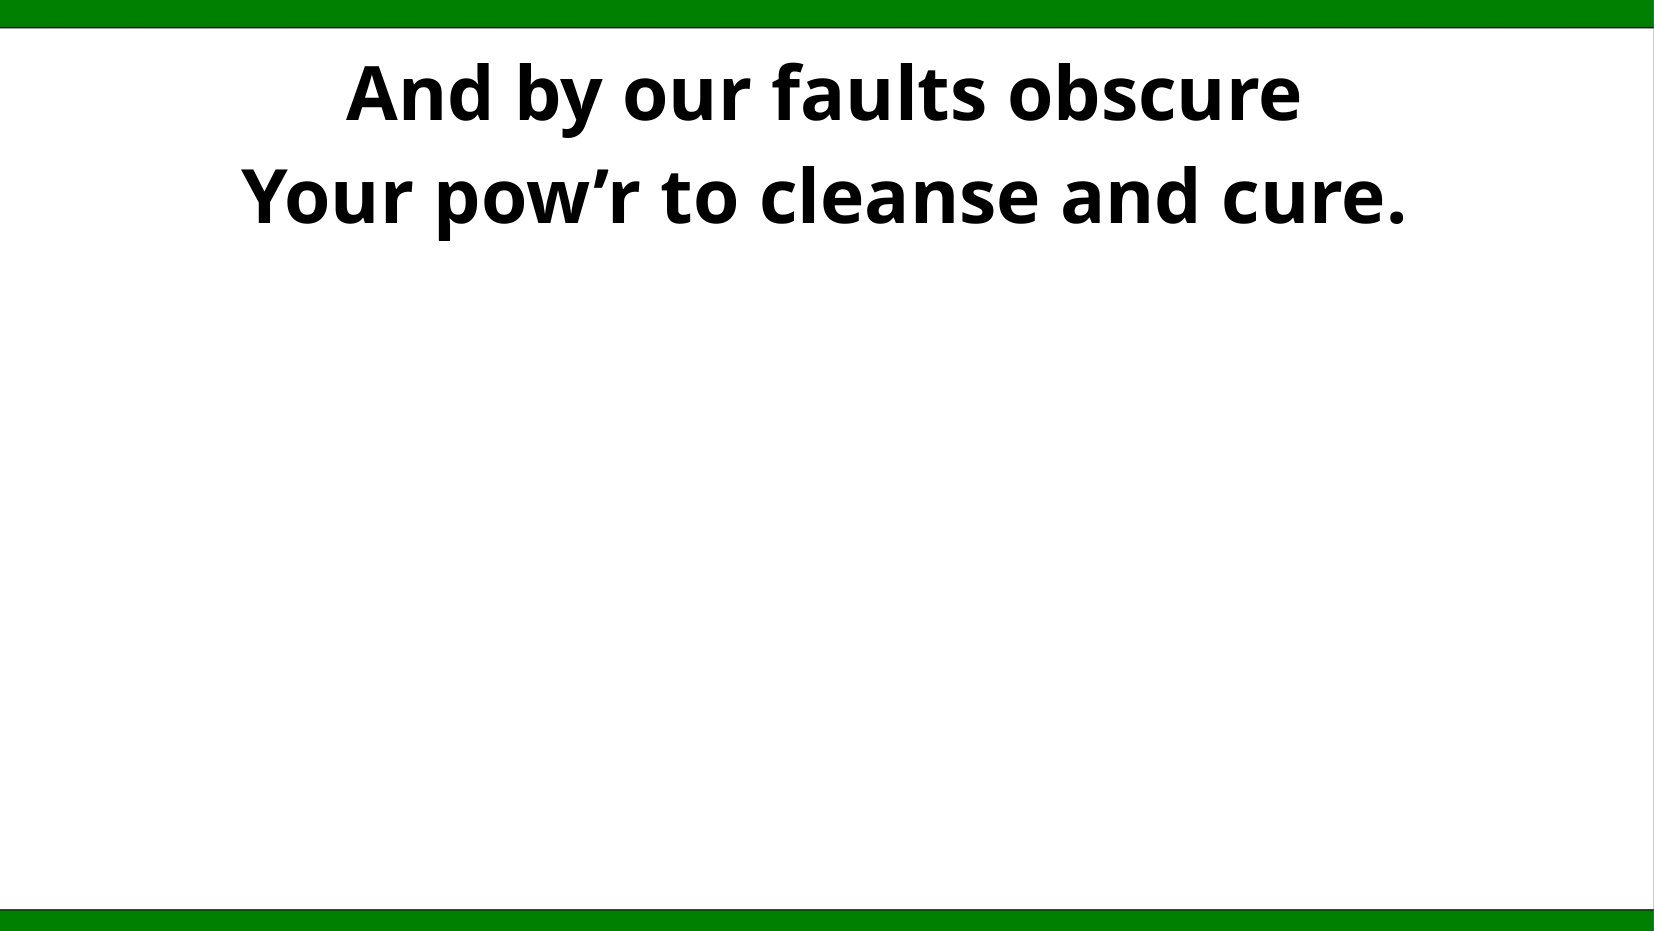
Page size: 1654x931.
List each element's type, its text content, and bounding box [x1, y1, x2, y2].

picture [0, 0, 1654, 931]
text_box And by our faults obscure Your pow’r to cleanse and cure. [120, 33, 1531, 286]
